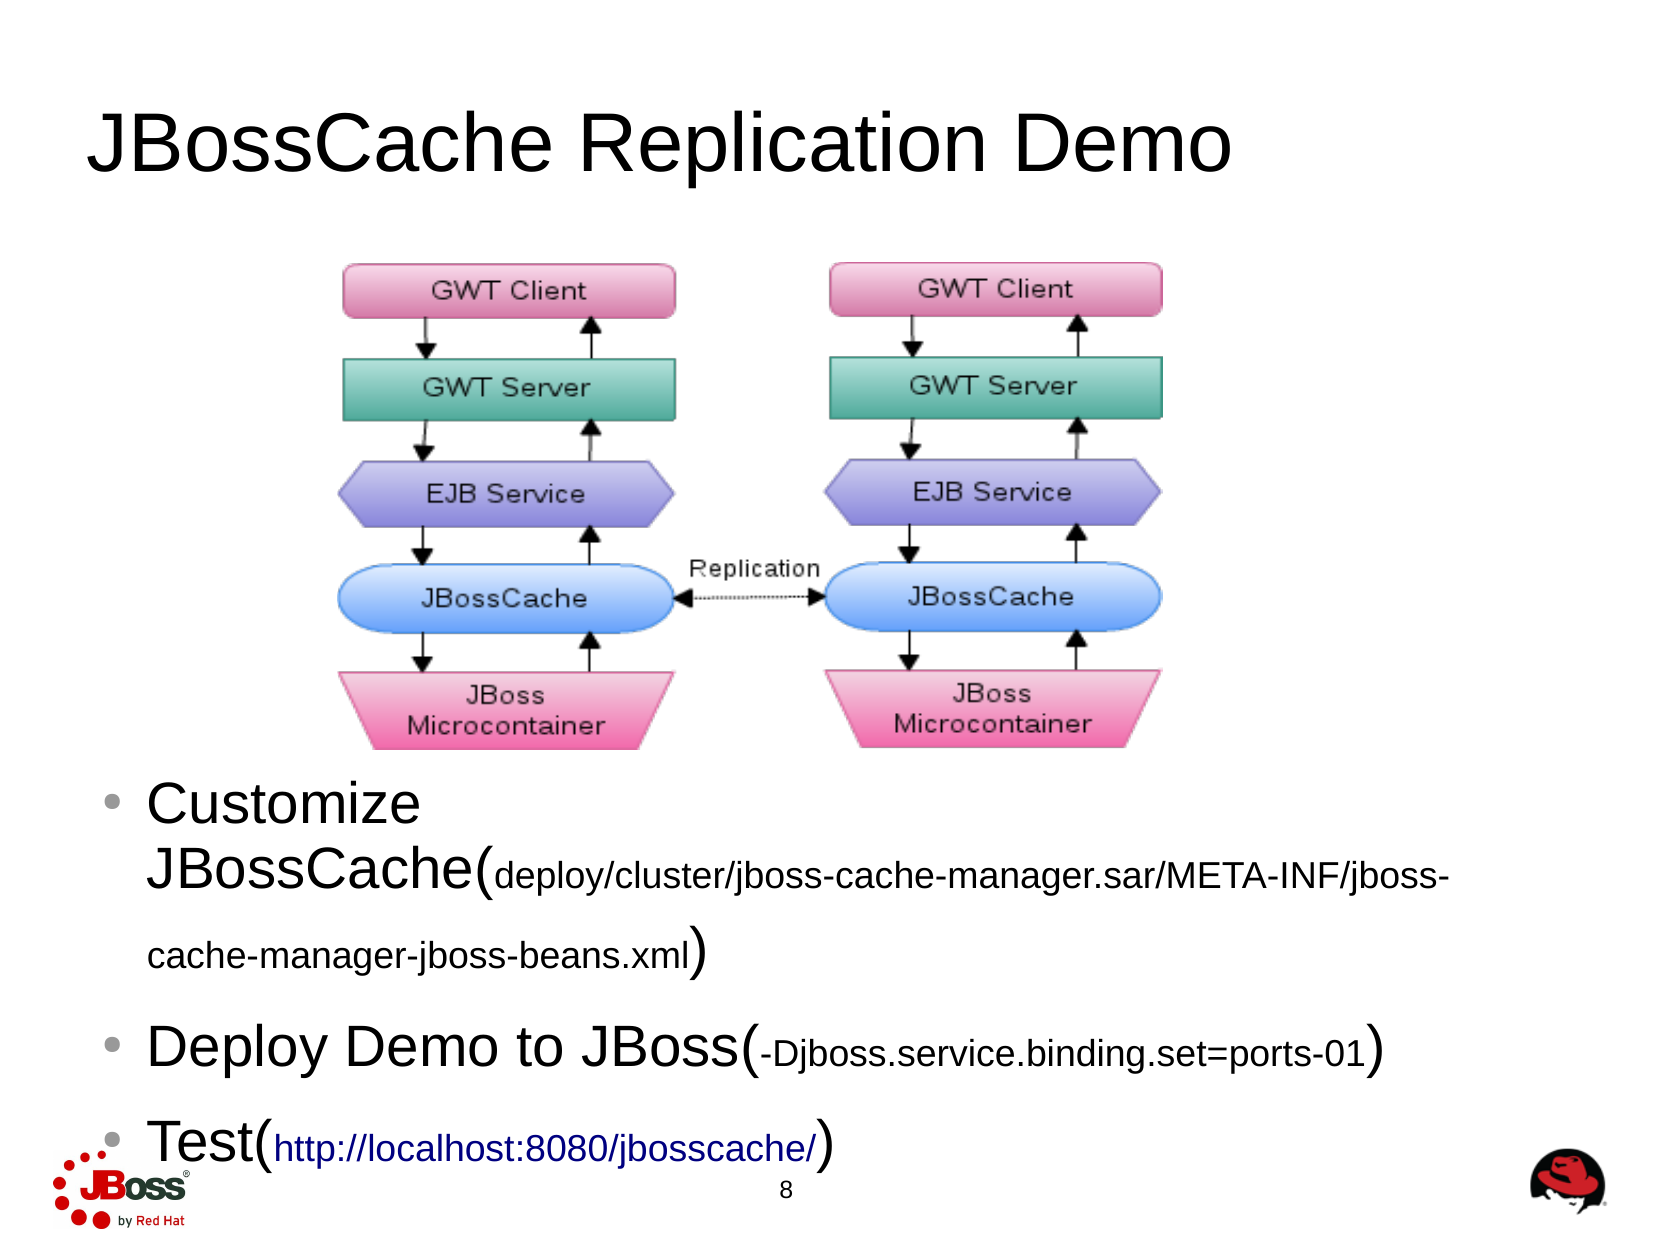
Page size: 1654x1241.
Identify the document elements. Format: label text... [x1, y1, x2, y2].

picture [1529, 1146, 1613, 1224]
list Customize JBossCache(deploy/cluster/jboss-cache-manager.sar/META-INF/jboss-cache-manager-jboss-beans.xml) Deploy Demo to JBoss(-Djboss.service.binding.set=ports-01) Test(http://localhost:8080/jbosscache/) [86, 770, 1538, 1223]
picture [53, 1150, 190, 1229]
picture [337, 262, 1163, 751]
title JBossCache Replication Demo [86, 49, 1576, 237]
